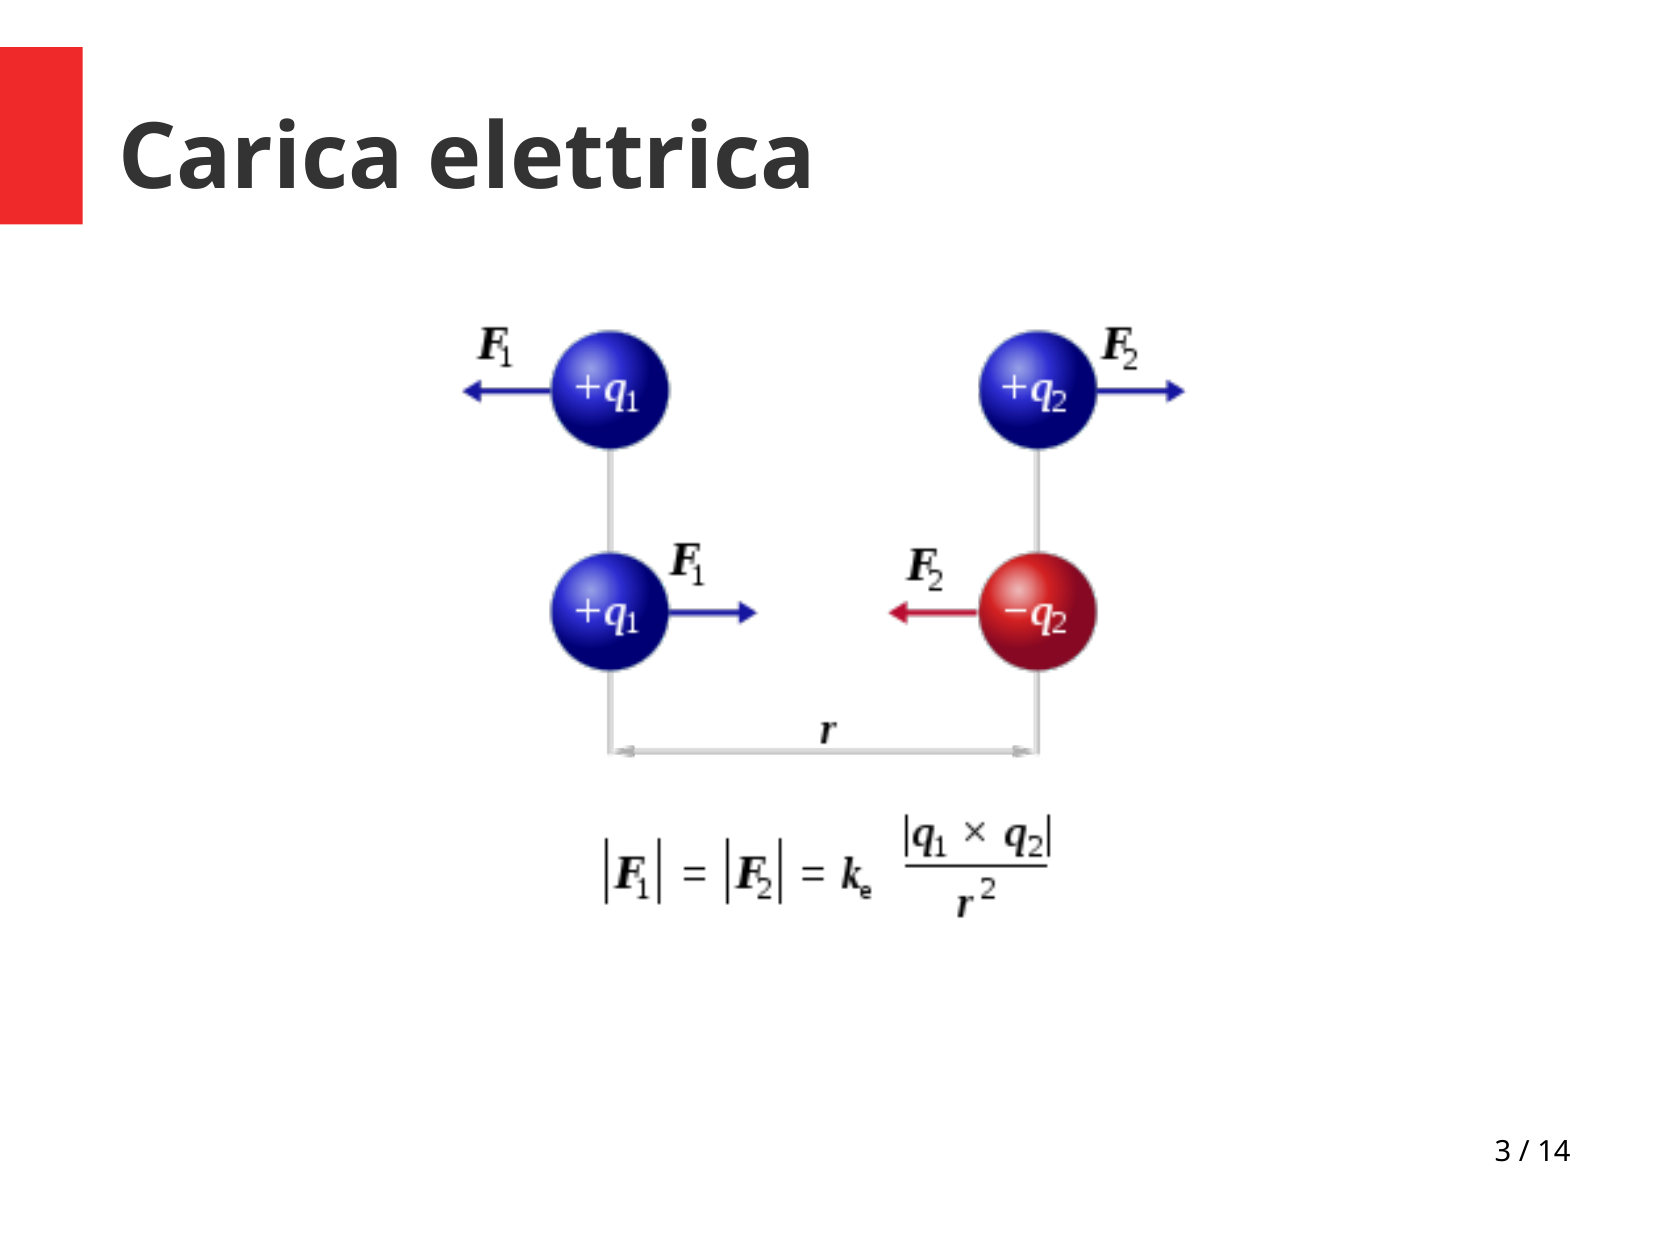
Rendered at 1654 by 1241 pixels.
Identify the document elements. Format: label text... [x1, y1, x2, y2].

title Carica elettrica [118, 49, 1571, 257]
picture [419, 294, 1235, 947]
